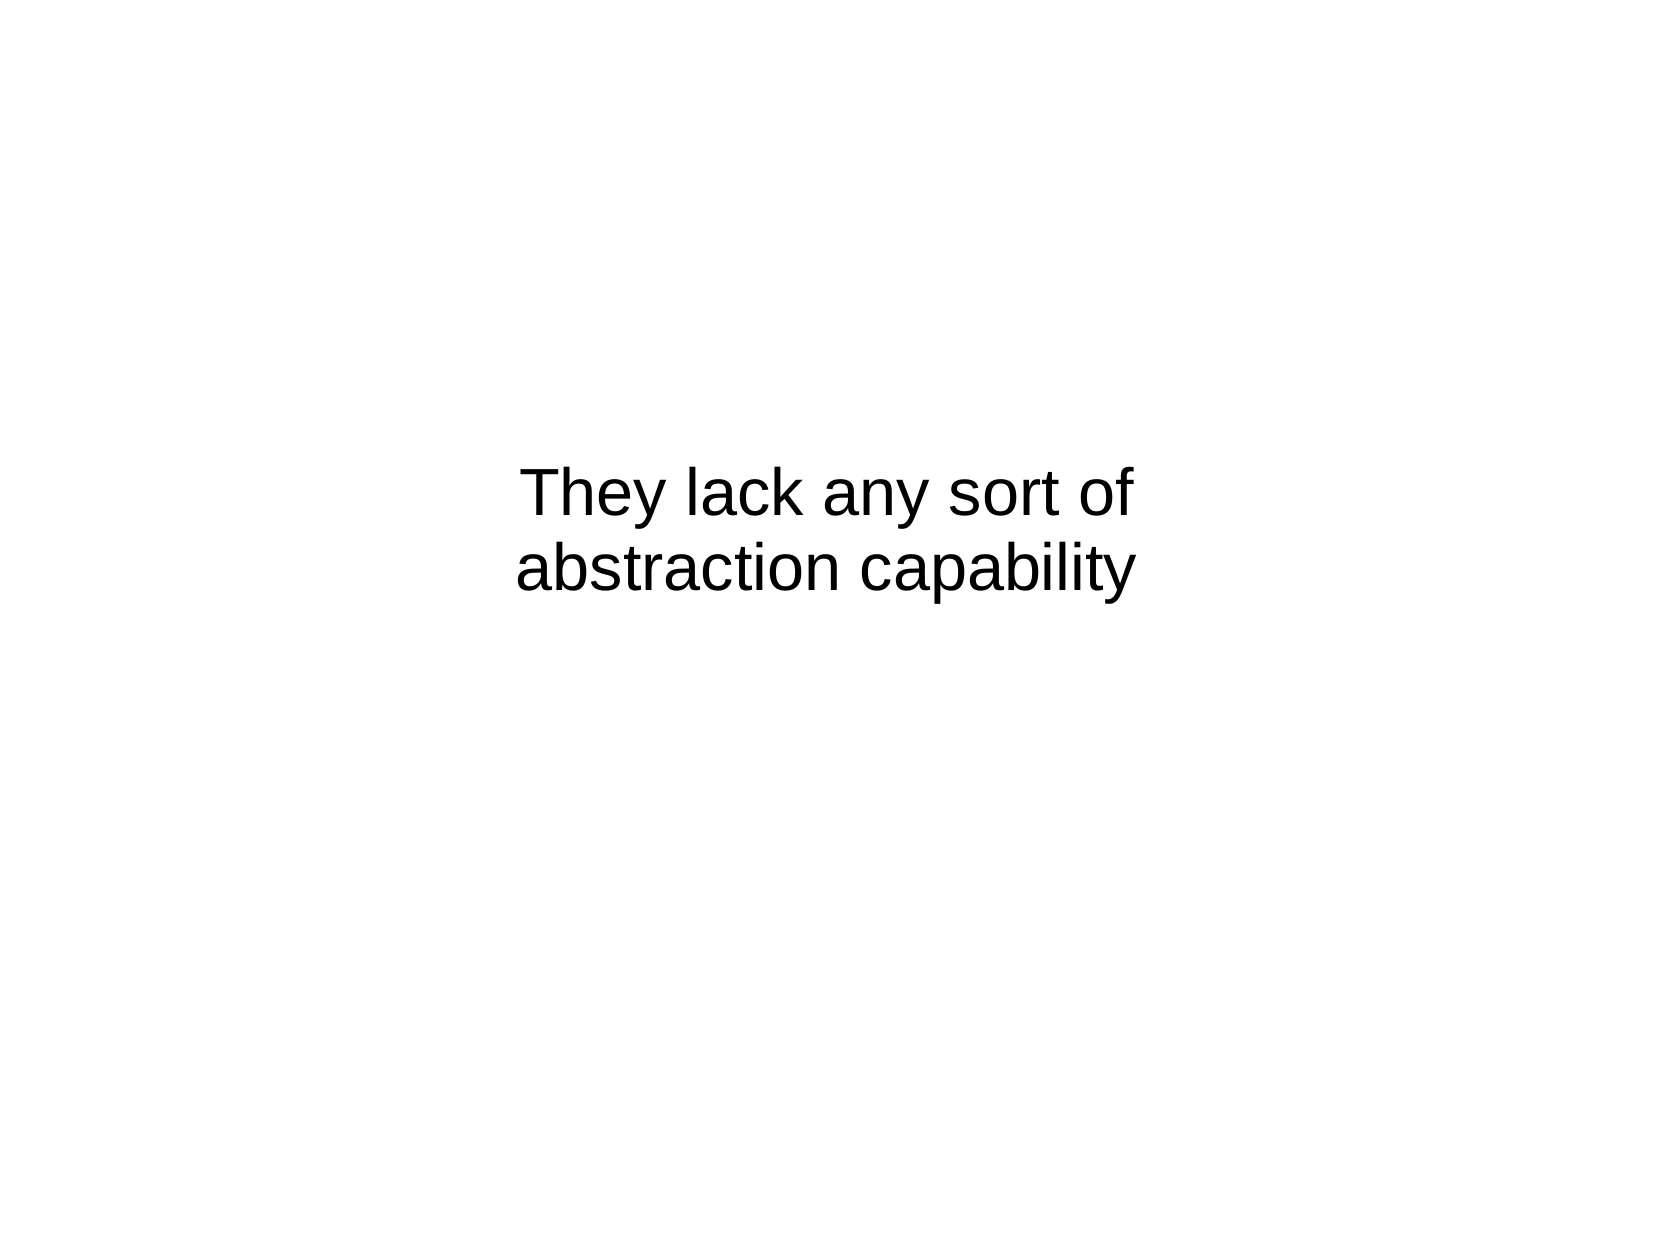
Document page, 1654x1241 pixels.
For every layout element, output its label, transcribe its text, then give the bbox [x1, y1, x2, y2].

subtitle They lack any sort of abstraction capability [82, 49, 1571, 1010]
